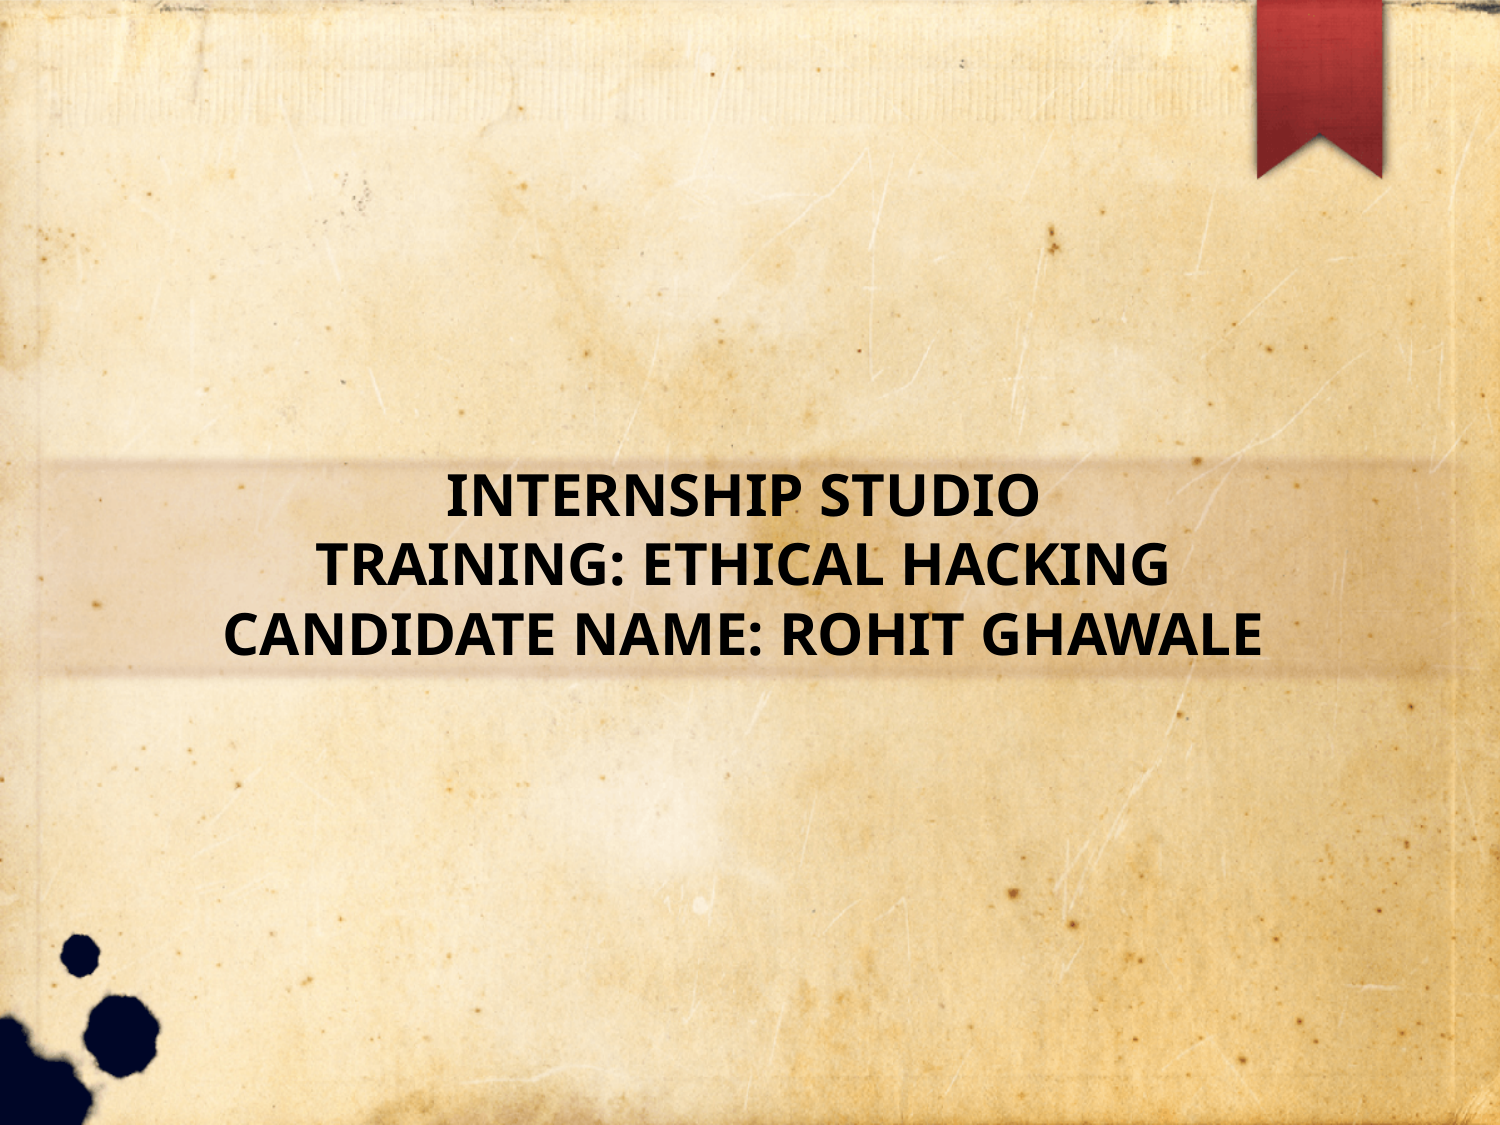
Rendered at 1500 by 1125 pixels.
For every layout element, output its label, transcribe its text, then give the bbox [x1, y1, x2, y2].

picture [0, 0, 1500, 1125]
title INTERNSHIP STUDIO TRAINING: ETHICAL HACKING CANDIDATE NAME: ROHIT GHAWALE [50, 200, 1438, 925]
